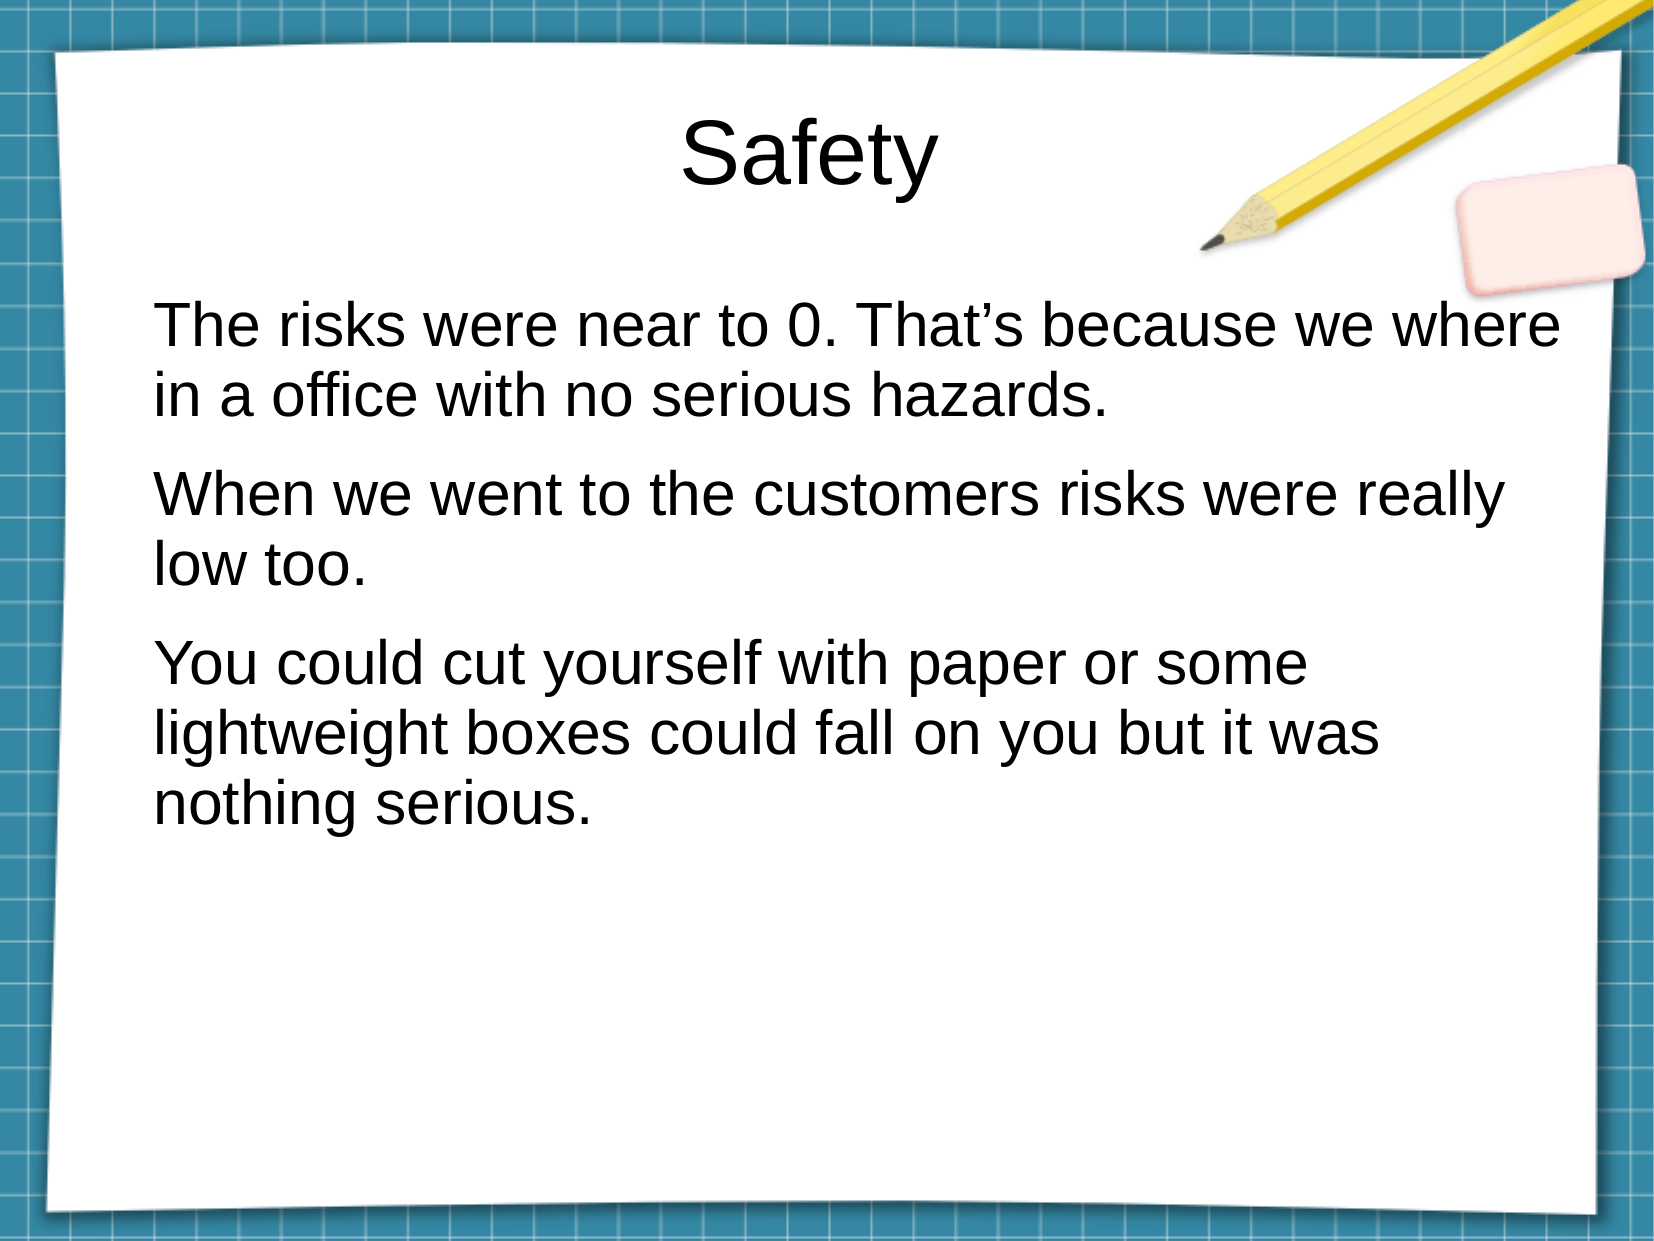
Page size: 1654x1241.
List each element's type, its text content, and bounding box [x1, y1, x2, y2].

list The risks were near to 0. That’s because we where in a office with no serious hazards. When we went to the customers risks were really low too. You could cut yourself with paper or some lightweight boxes could fall on you but it was nothing serious. [82, 290, 1571, 1010]
picture [0, 0, 1654, 1241]
title Safety [82, 49, 1571, 257]
